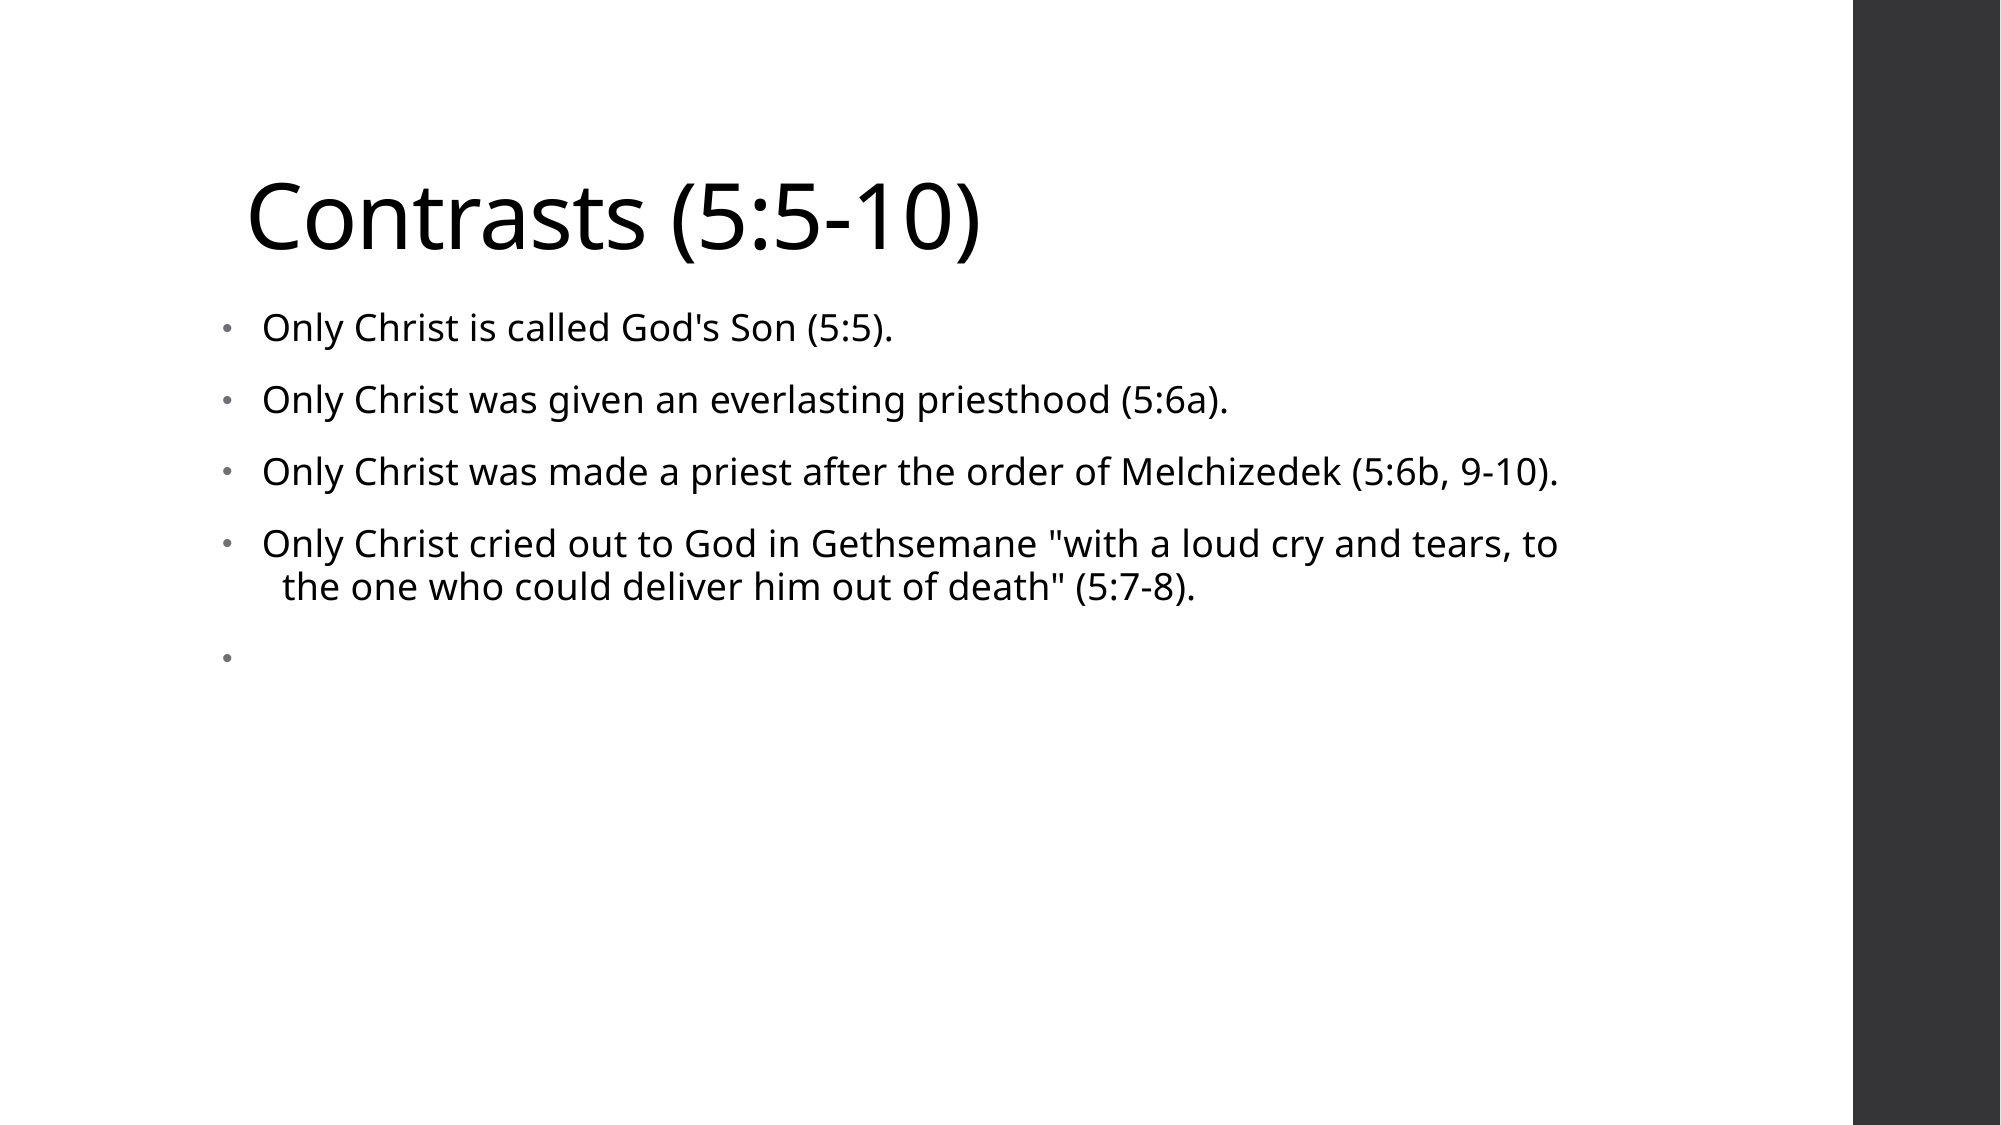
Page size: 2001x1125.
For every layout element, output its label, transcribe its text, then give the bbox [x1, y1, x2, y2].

list Only Christ is called God's Son (5:5). Only Christ was given an everlasting priesthood (5:6a). Only Christ was made a priest after the order of Melchizedek (5:6b, 9-10). Only Christ cried out to God in Gethsemane "with a loud cry and tears, to the one who could deliver him out of death" (5:7-8). [206, 299, 1617, 1014]
title Contrasts (5:5-10) [206, 60, 1797, 278]
